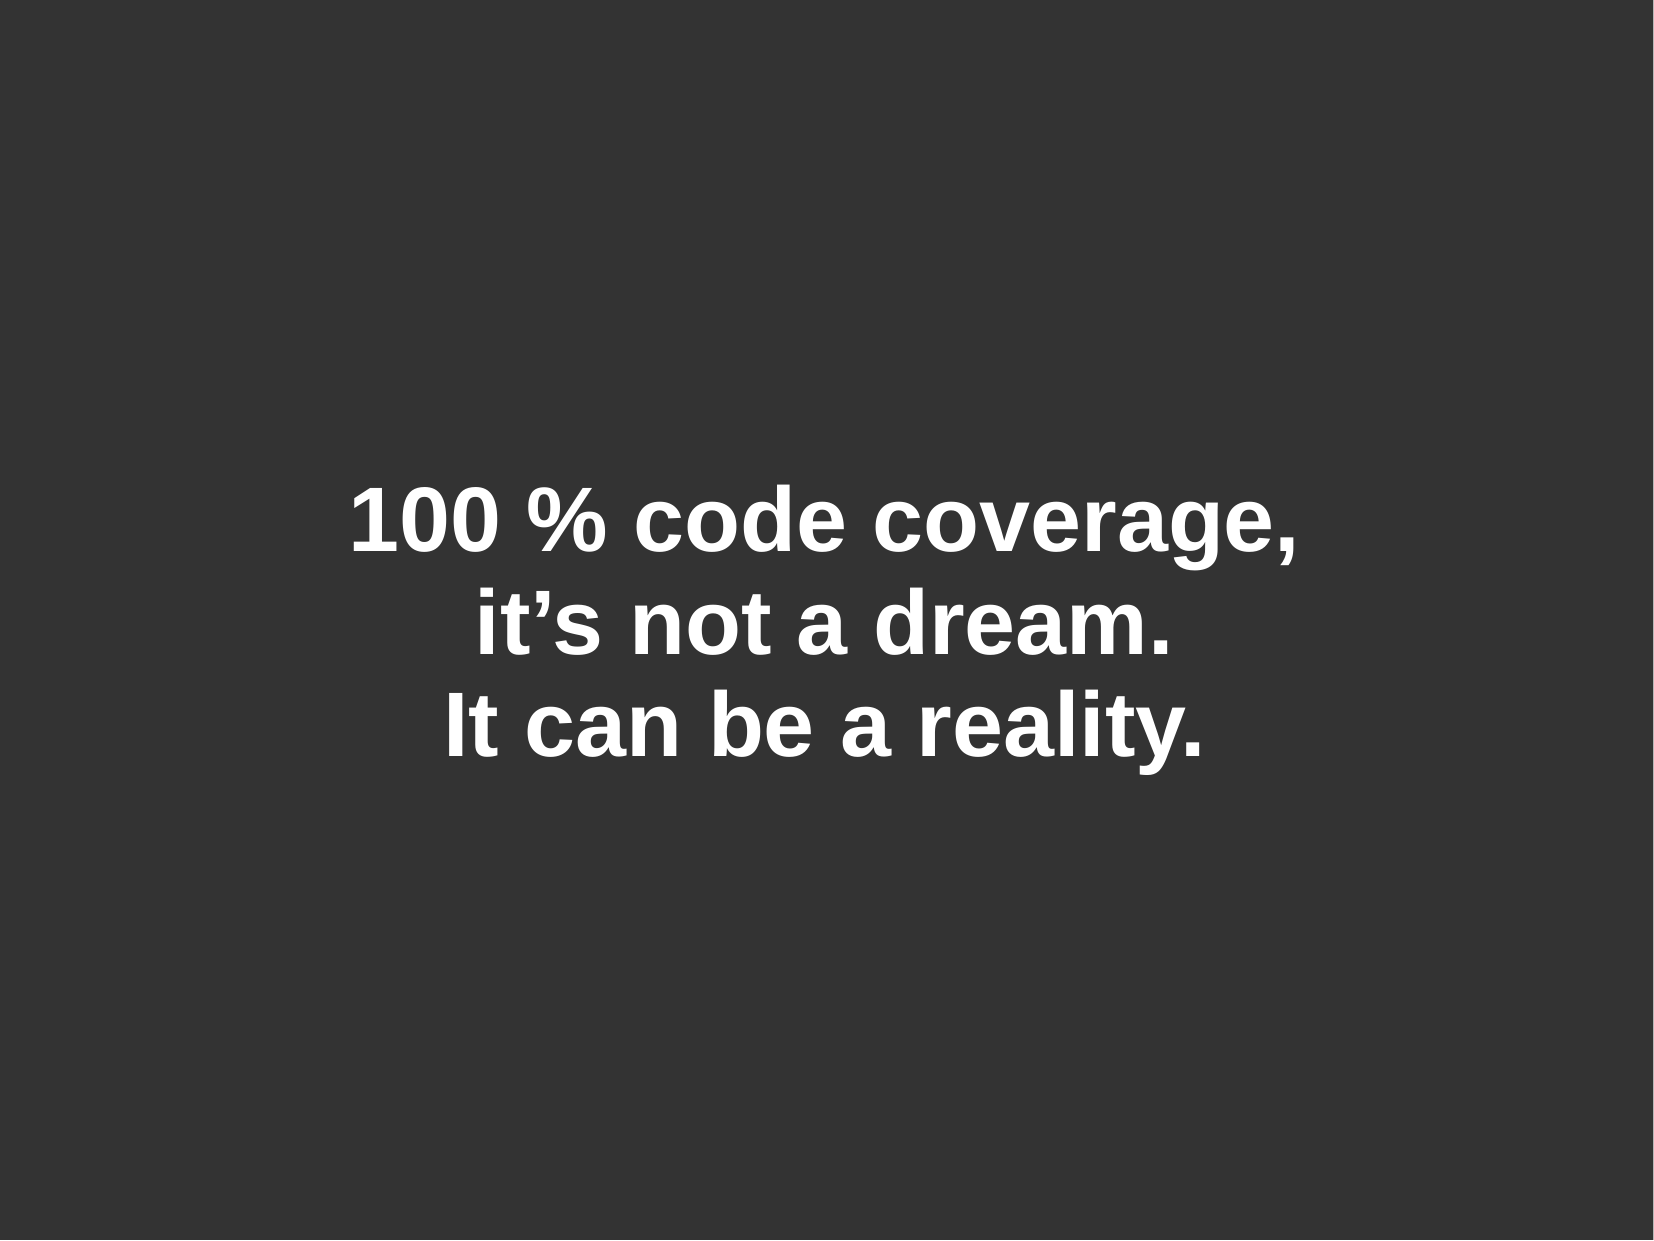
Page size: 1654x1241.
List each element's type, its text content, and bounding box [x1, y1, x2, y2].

title 100 % code coverage, it’s not a dream. It can be a reality. [30, 468, 1621, 777]
